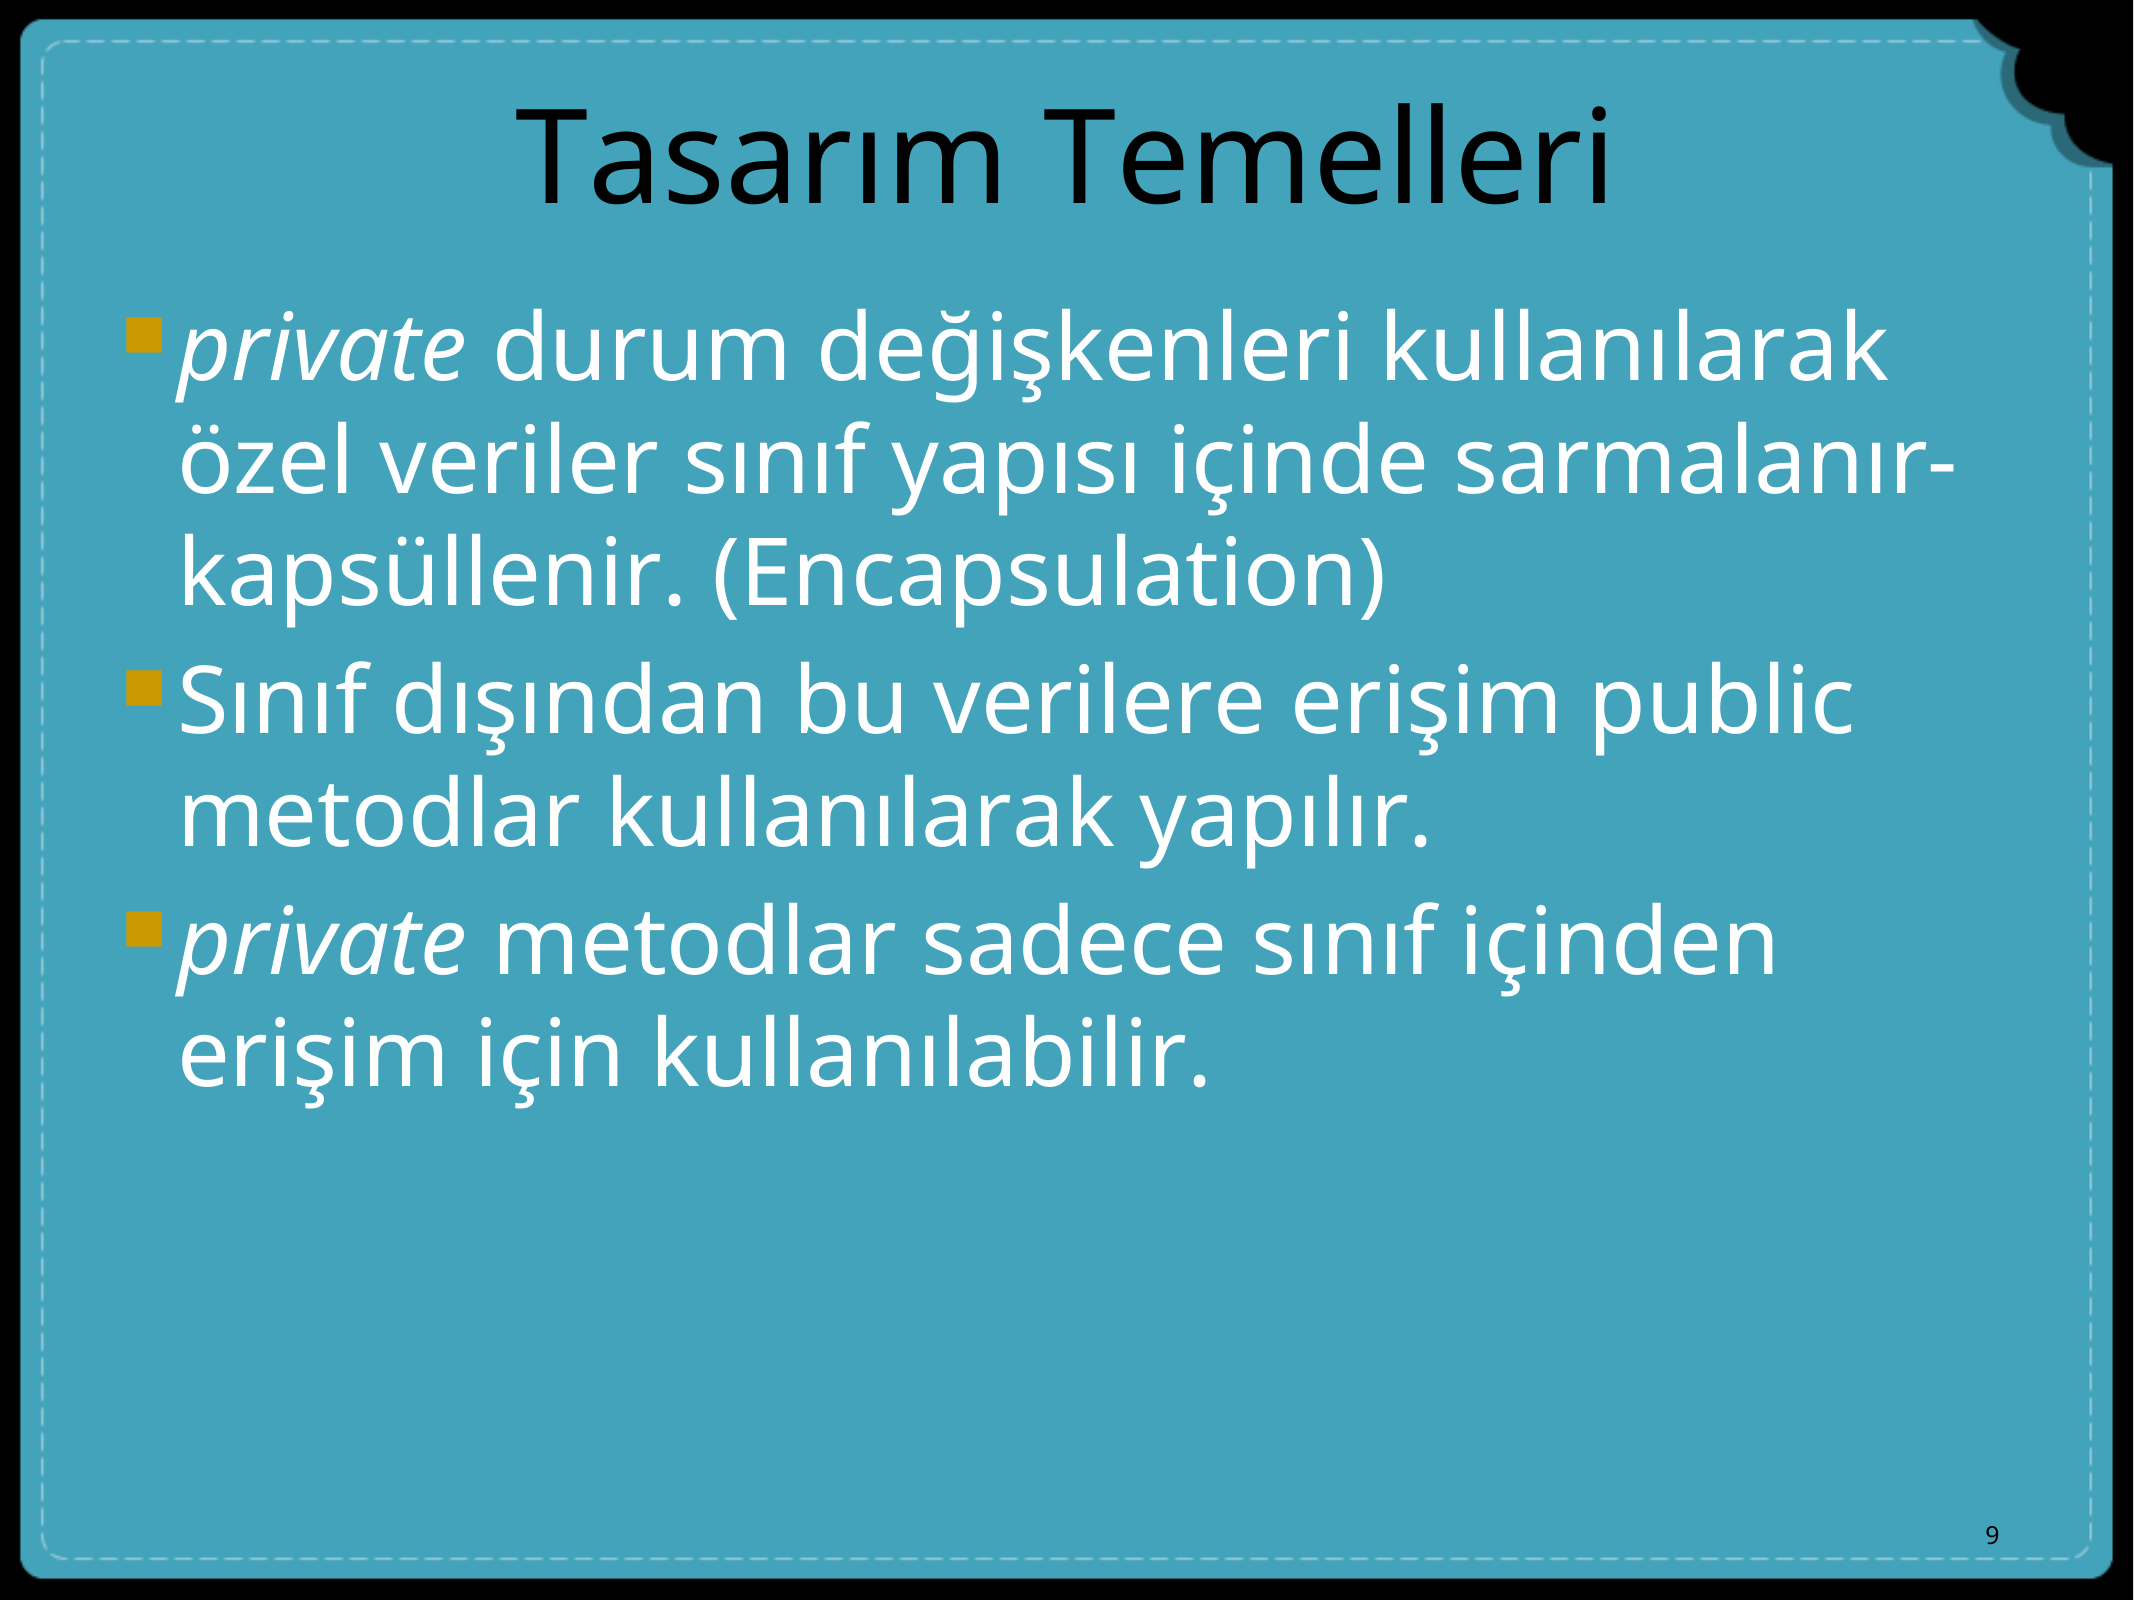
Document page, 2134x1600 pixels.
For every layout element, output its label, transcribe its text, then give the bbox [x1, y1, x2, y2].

list private durum değişkenleri kullanılarak özel veriler sınıf yapısı içinde sarmalanır-kapsüllenir. (Encapsulation) Sınıf dışından bu verilere erişim public metodlar kullanılarak yapılır. private metodlar sadece sınıf içinden erişim için kullanılabilir. [106, 279, 2027, 1431]
title Tasarım Temelleri [106, 64, 2027, 279]
picture [0, 0, 2134, 1600]
